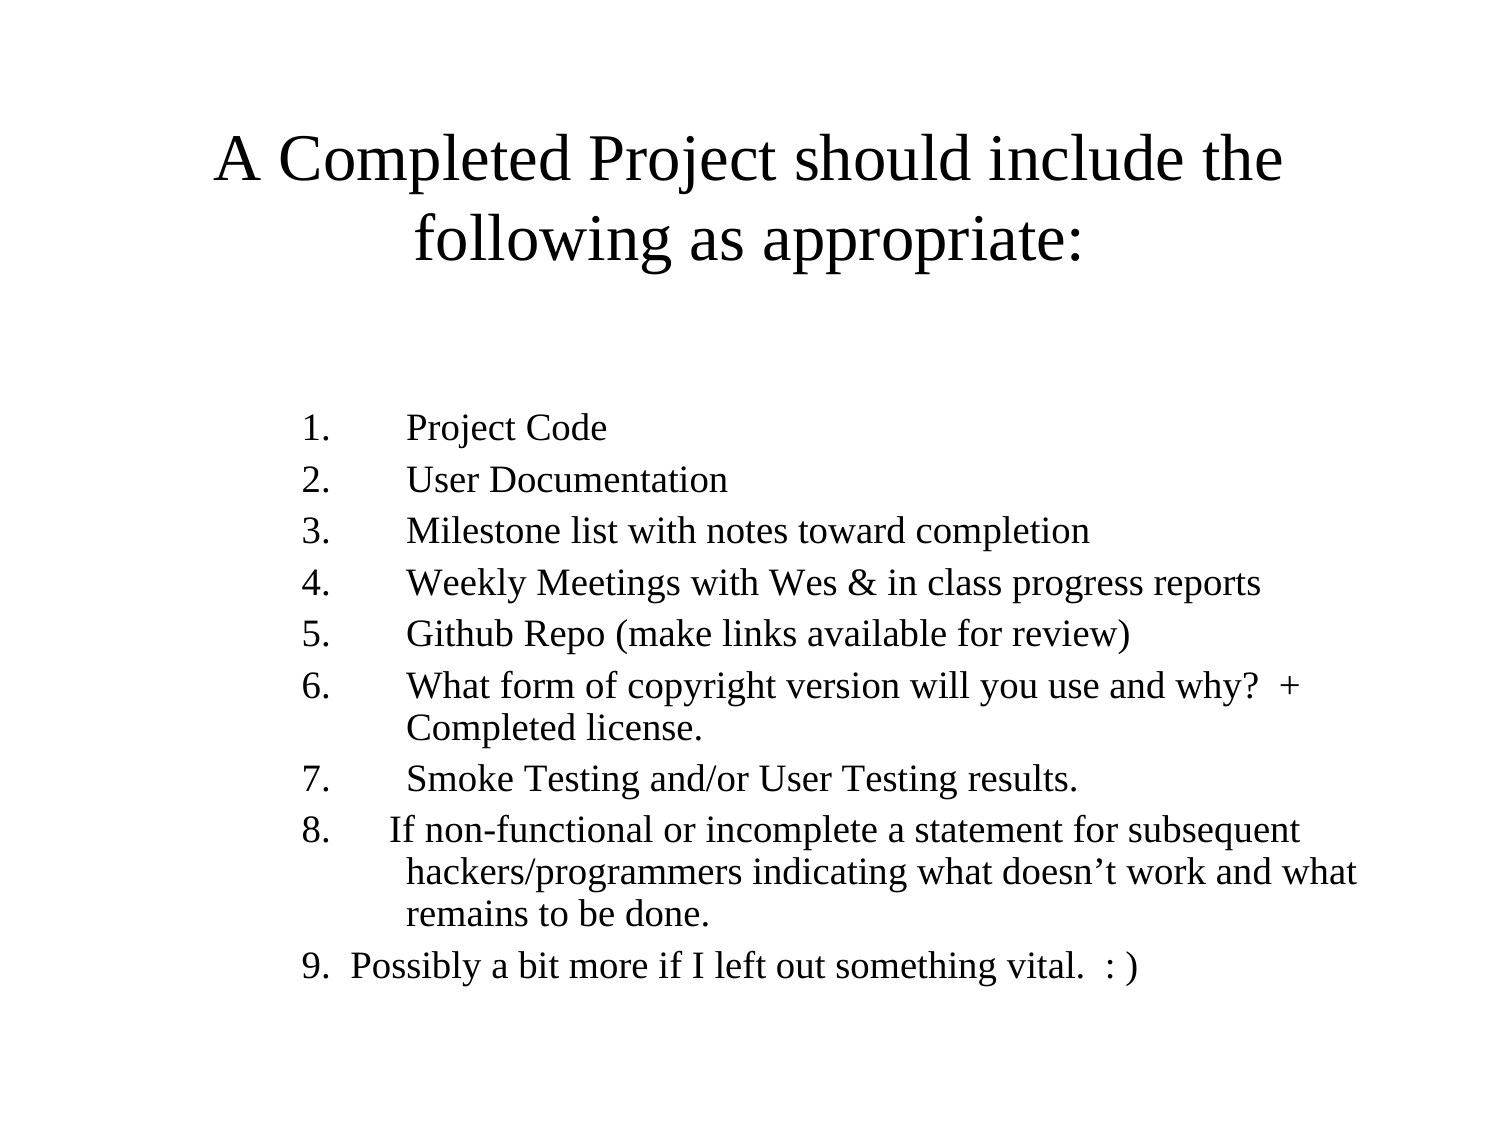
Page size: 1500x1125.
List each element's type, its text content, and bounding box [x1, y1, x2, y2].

list 1. Project Code 2. User Documentation 3. Milestone list with notes toward completion 4. Weekly Meetings with Wes & in class progress reports 5. Github Repo (make links available for review) 6. What form of copyright version will you use and why? + Completed license. 7. Smoke Testing and/or User Testing results. 8. If non-functional or incomplete a statement for subsequent hackers/programmers indicating what doesn’t work and what remains to be done. 9. Possibly a bit more if I left out something vital. : ) [112, 324, 1388, 1000]
title A Completed Project should include the following as appropriate: [112, 99, 1388, 288]
